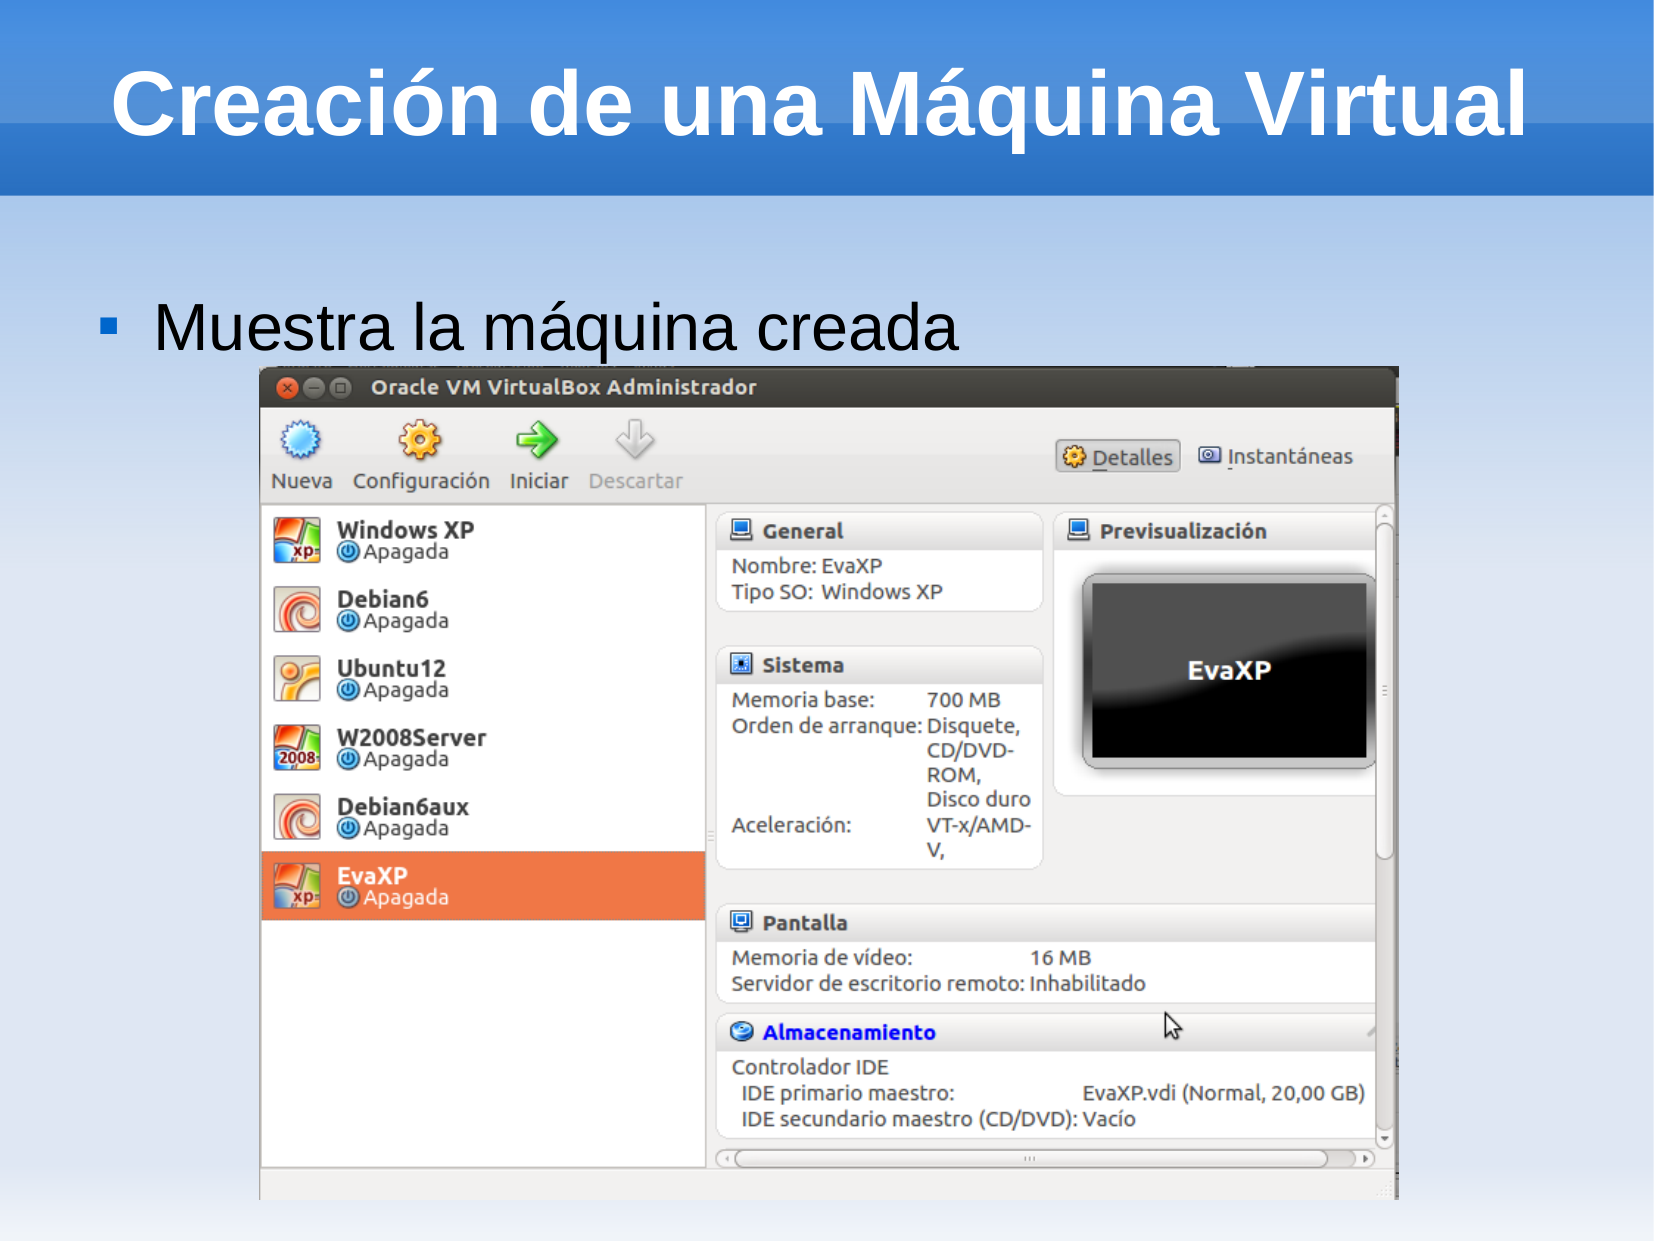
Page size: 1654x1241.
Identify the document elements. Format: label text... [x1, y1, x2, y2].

list Muestra la máquina creada [82, 290, 1571, 1109]
title Creación de una Máquina Virtual [76, 0, 1565, 208]
picture [0, 0, 1654, 1241]
